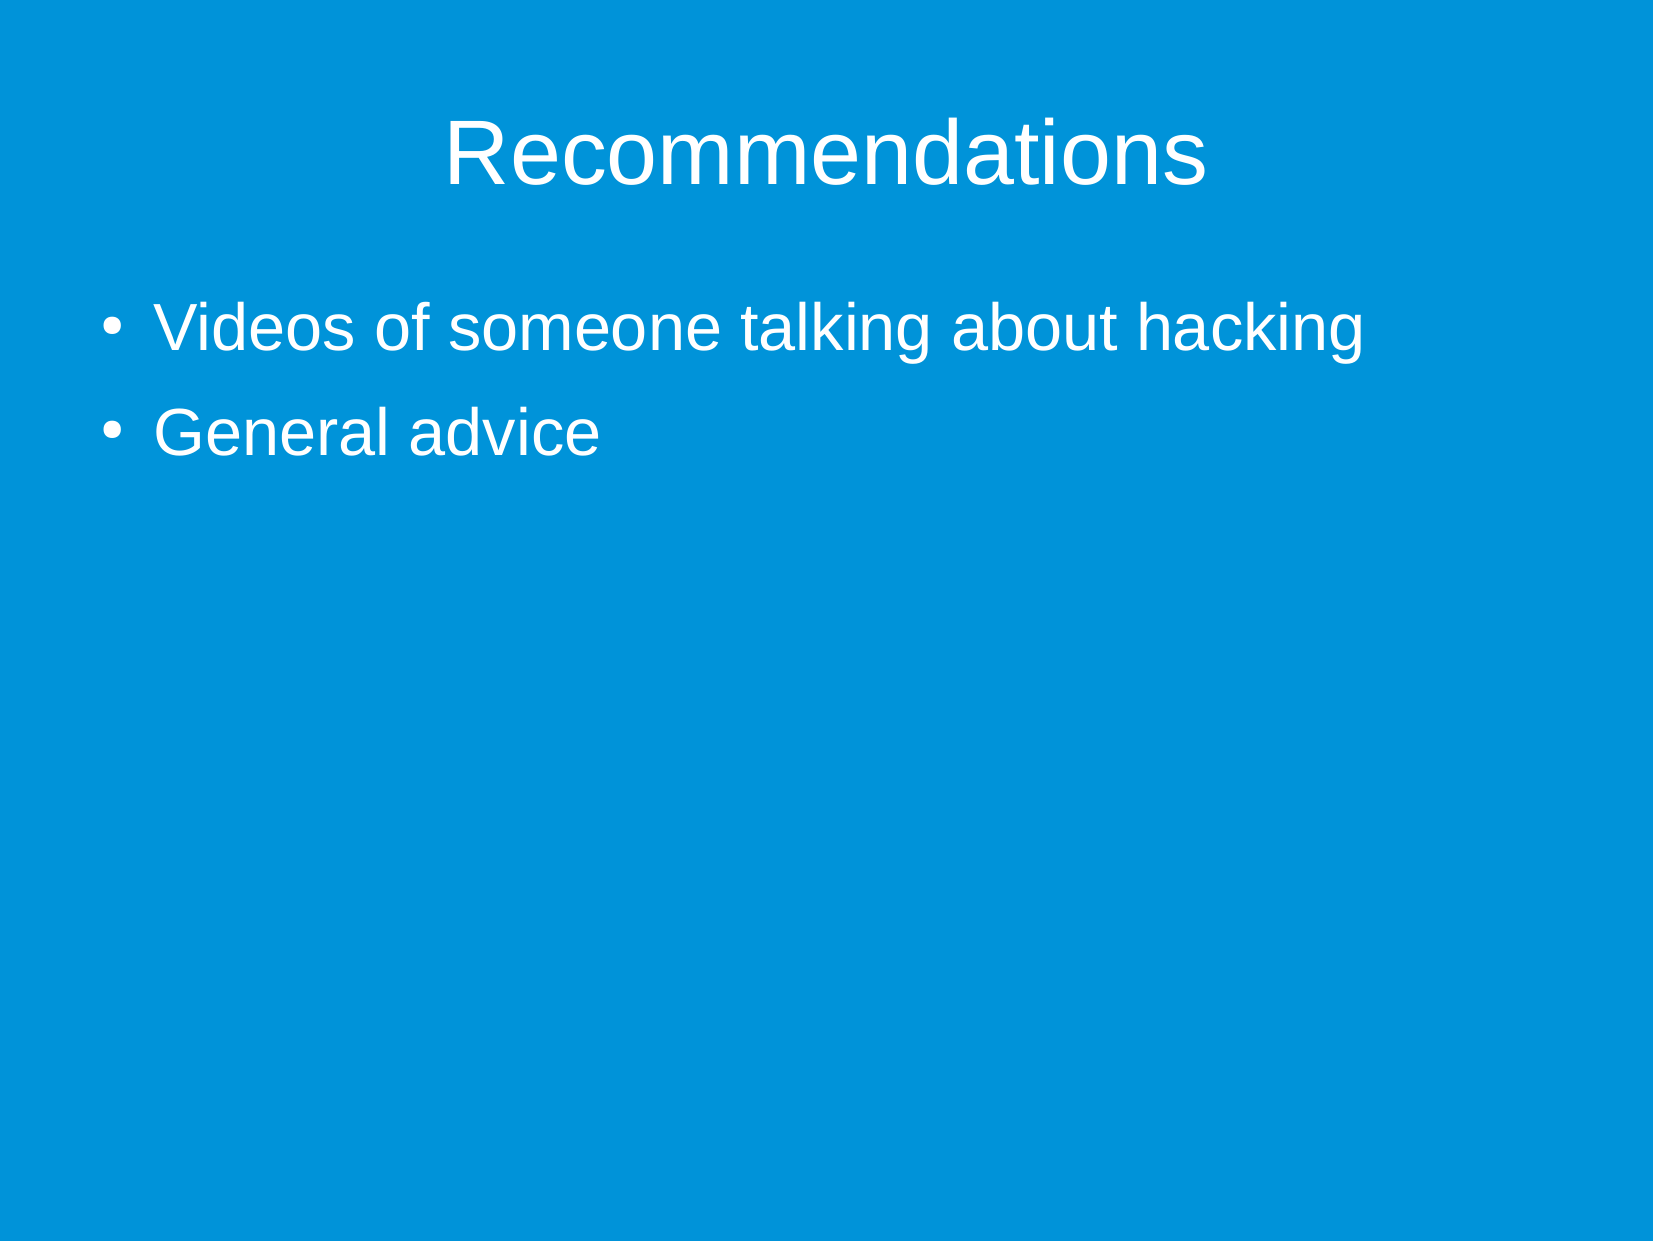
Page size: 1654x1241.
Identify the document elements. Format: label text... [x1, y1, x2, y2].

list Videos of someone talking about hacking General advice [82, 290, 1571, 1010]
title Recommendations [82, 49, 1571, 257]
